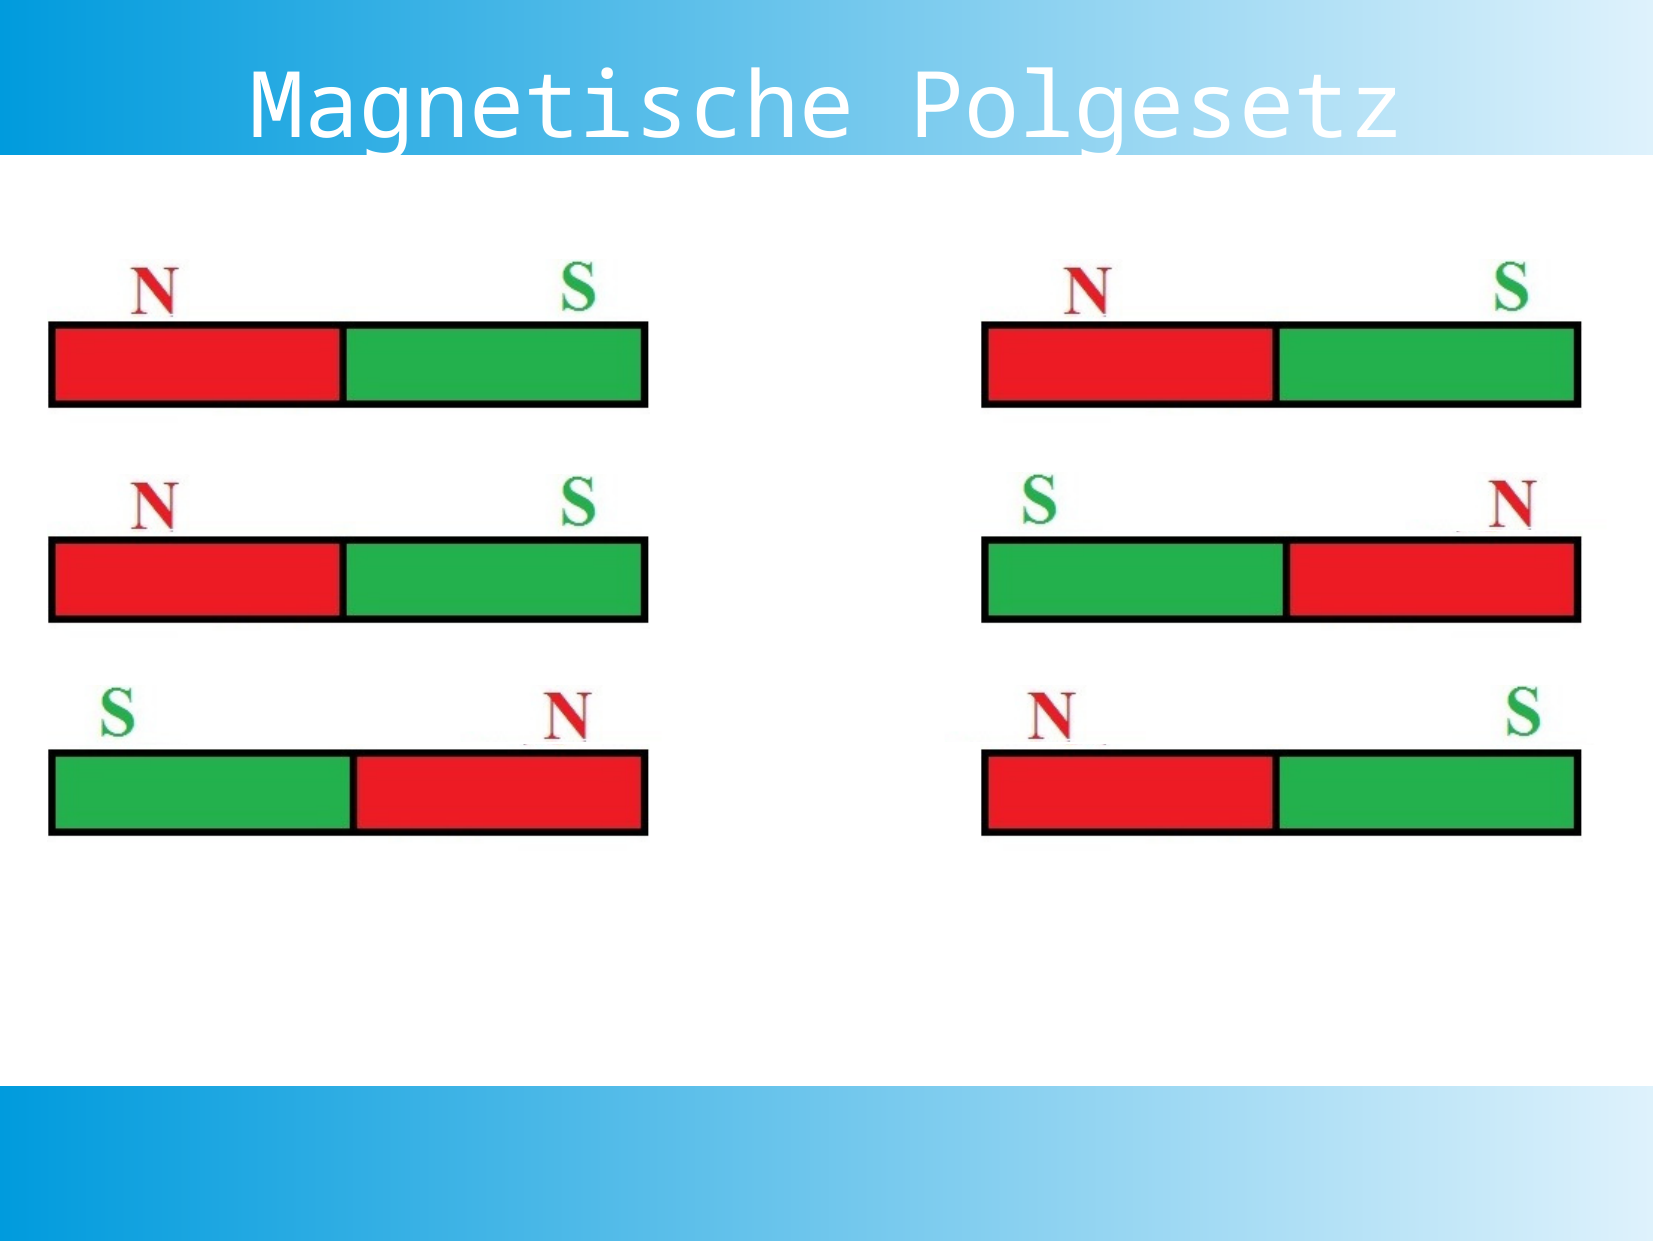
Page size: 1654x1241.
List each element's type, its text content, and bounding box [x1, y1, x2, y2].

picture [1405, 472, 1607, 530]
picture [47, 685, 650, 851]
picture [47, 259, 650, 423]
picture [980, 259, 1583, 423]
picture [944, 685, 1146, 742]
title Magnetische Polgesetz [82, 40, 1571, 163]
picture [460, 685, 662, 742]
picture [980, 685, 1595, 851]
picture [47, 474, 650, 638]
picture [968, 472, 1583, 638]
